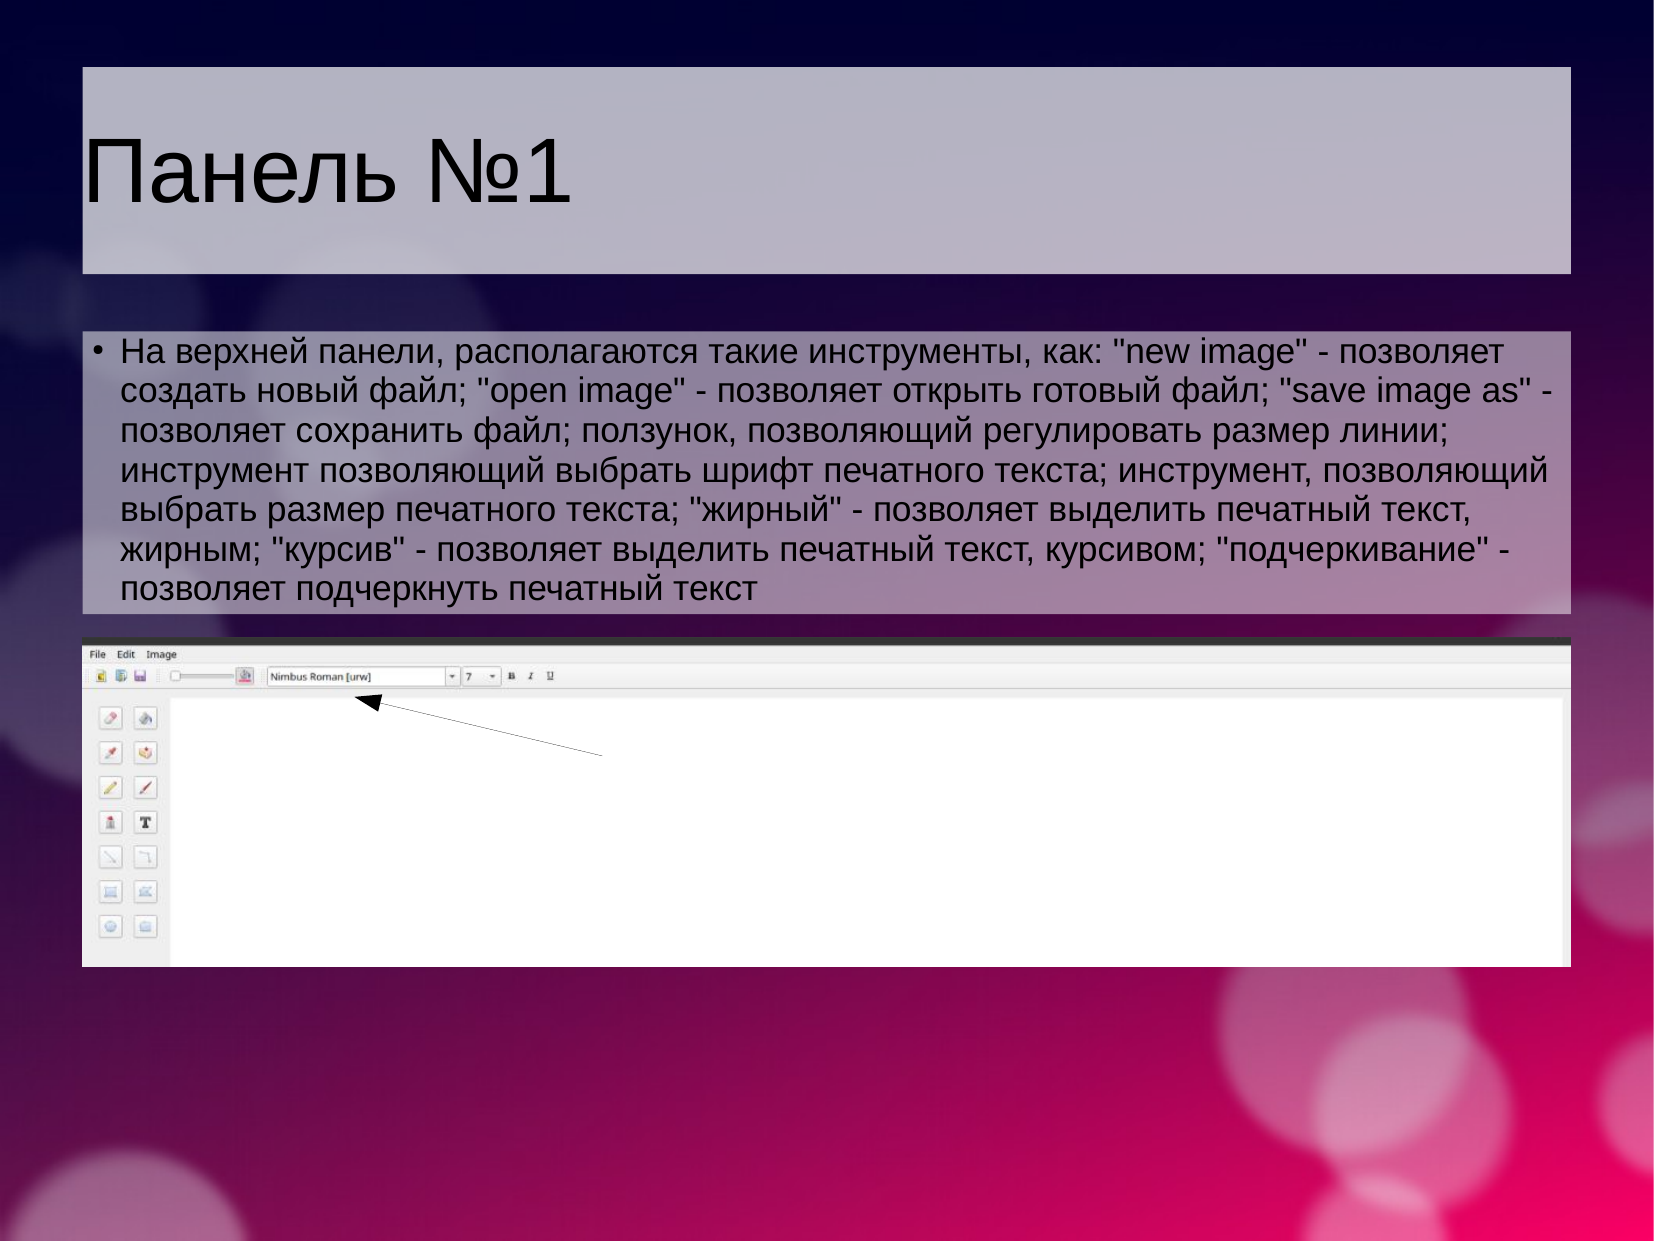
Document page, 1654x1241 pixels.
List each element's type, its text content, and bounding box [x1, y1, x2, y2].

picture [0, 0, 1654, 1241]
list На верхней панели, располагаются такие инструменты, как: "new image" - позволяет создать новый файл; "open image" - позволяет открыть готовый файл; "save image as" - позволяет сохранить файл; ползунок, позволяющий регулировать размер линии; инструмент позволяющий выбрать шрифт печатного текста; инструмент, позволяющий выбрать размер печатного текста; "жирный" - позволяет выделить печатный текст, жирным; "курсив" - позволяет выделить печатный текст, курсивом; "подчеркивание" - позволяет подчеркнуть печатный текст [82, 331, 1571, 615]
title Панель №1 [82, 67, 1571, 275]
